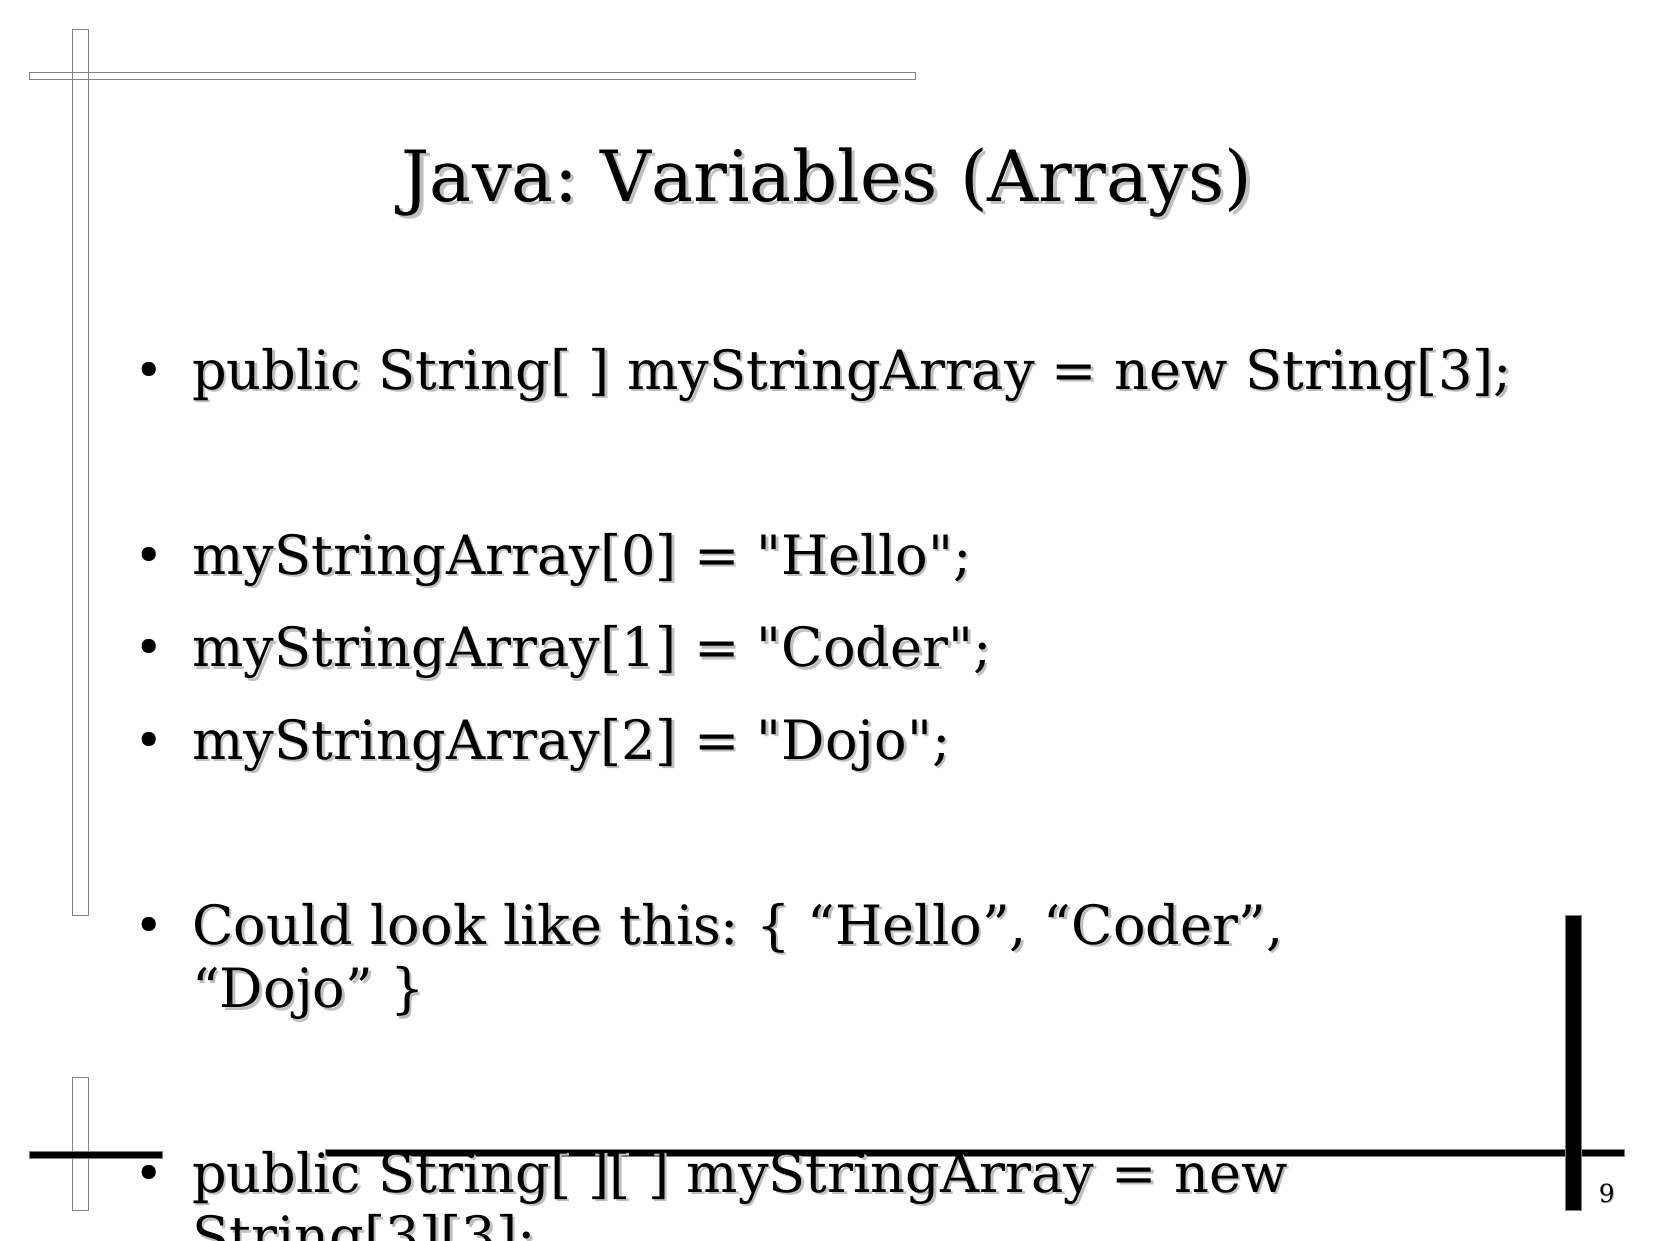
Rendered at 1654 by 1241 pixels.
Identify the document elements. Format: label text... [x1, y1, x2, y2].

list public String[ ] myStringArray = new String[3]; myStringArray[0] = "Hello"; myStringArray[1] = "Coder"; myStringArray[2] = "Dojo"; Could look like this: { “Hello”, “Coder”, “Dojo” } public String[ ][ ] myStringArray = new String[3][3]; [121, 338, 1534, 1241]
title Java: Variables (Arrays) [121, 88, 1534, 266]
